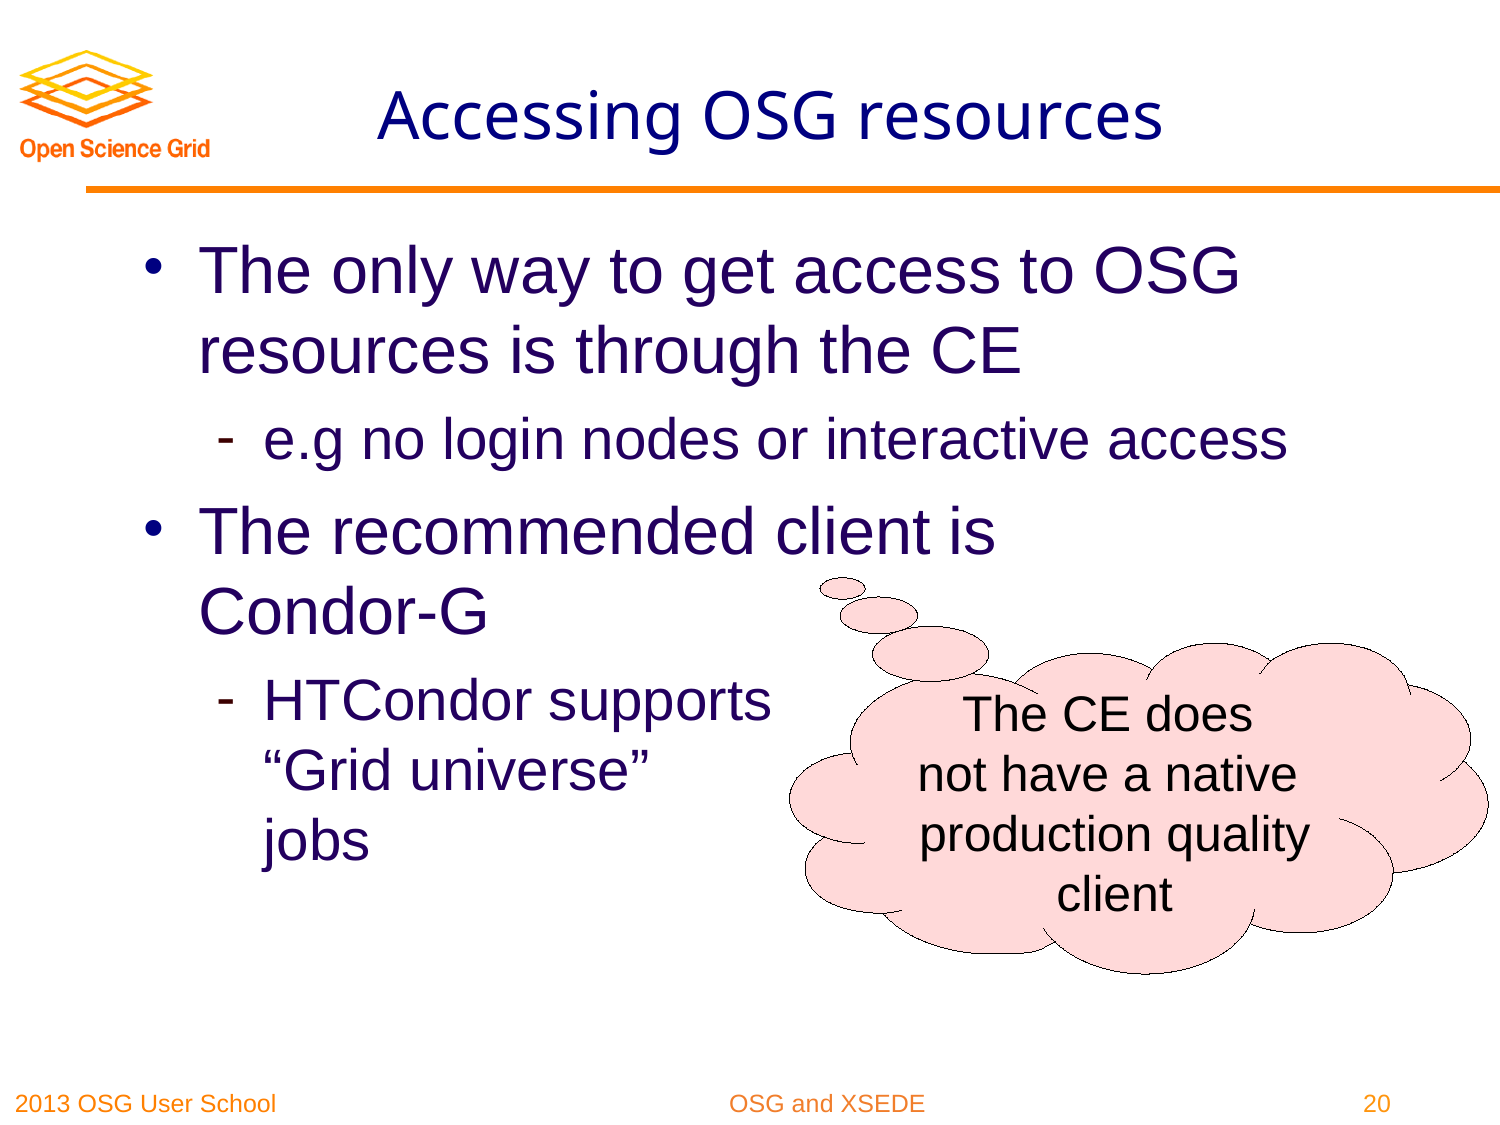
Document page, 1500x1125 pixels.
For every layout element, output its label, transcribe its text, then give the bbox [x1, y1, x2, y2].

text_box The CE does not have a native production quality client [789, 596, 1489, 975]
title Accessing OSG resources [201, 18, 1342, 207]
list The only way to get access to OSG resources is through the CE e.g no login nodes or interactive access The recommended client is Condor-G HTCondor supports “Grid universe” jobs [127, 218, 1403, 986]
picture [0, 27, 201, 179]
